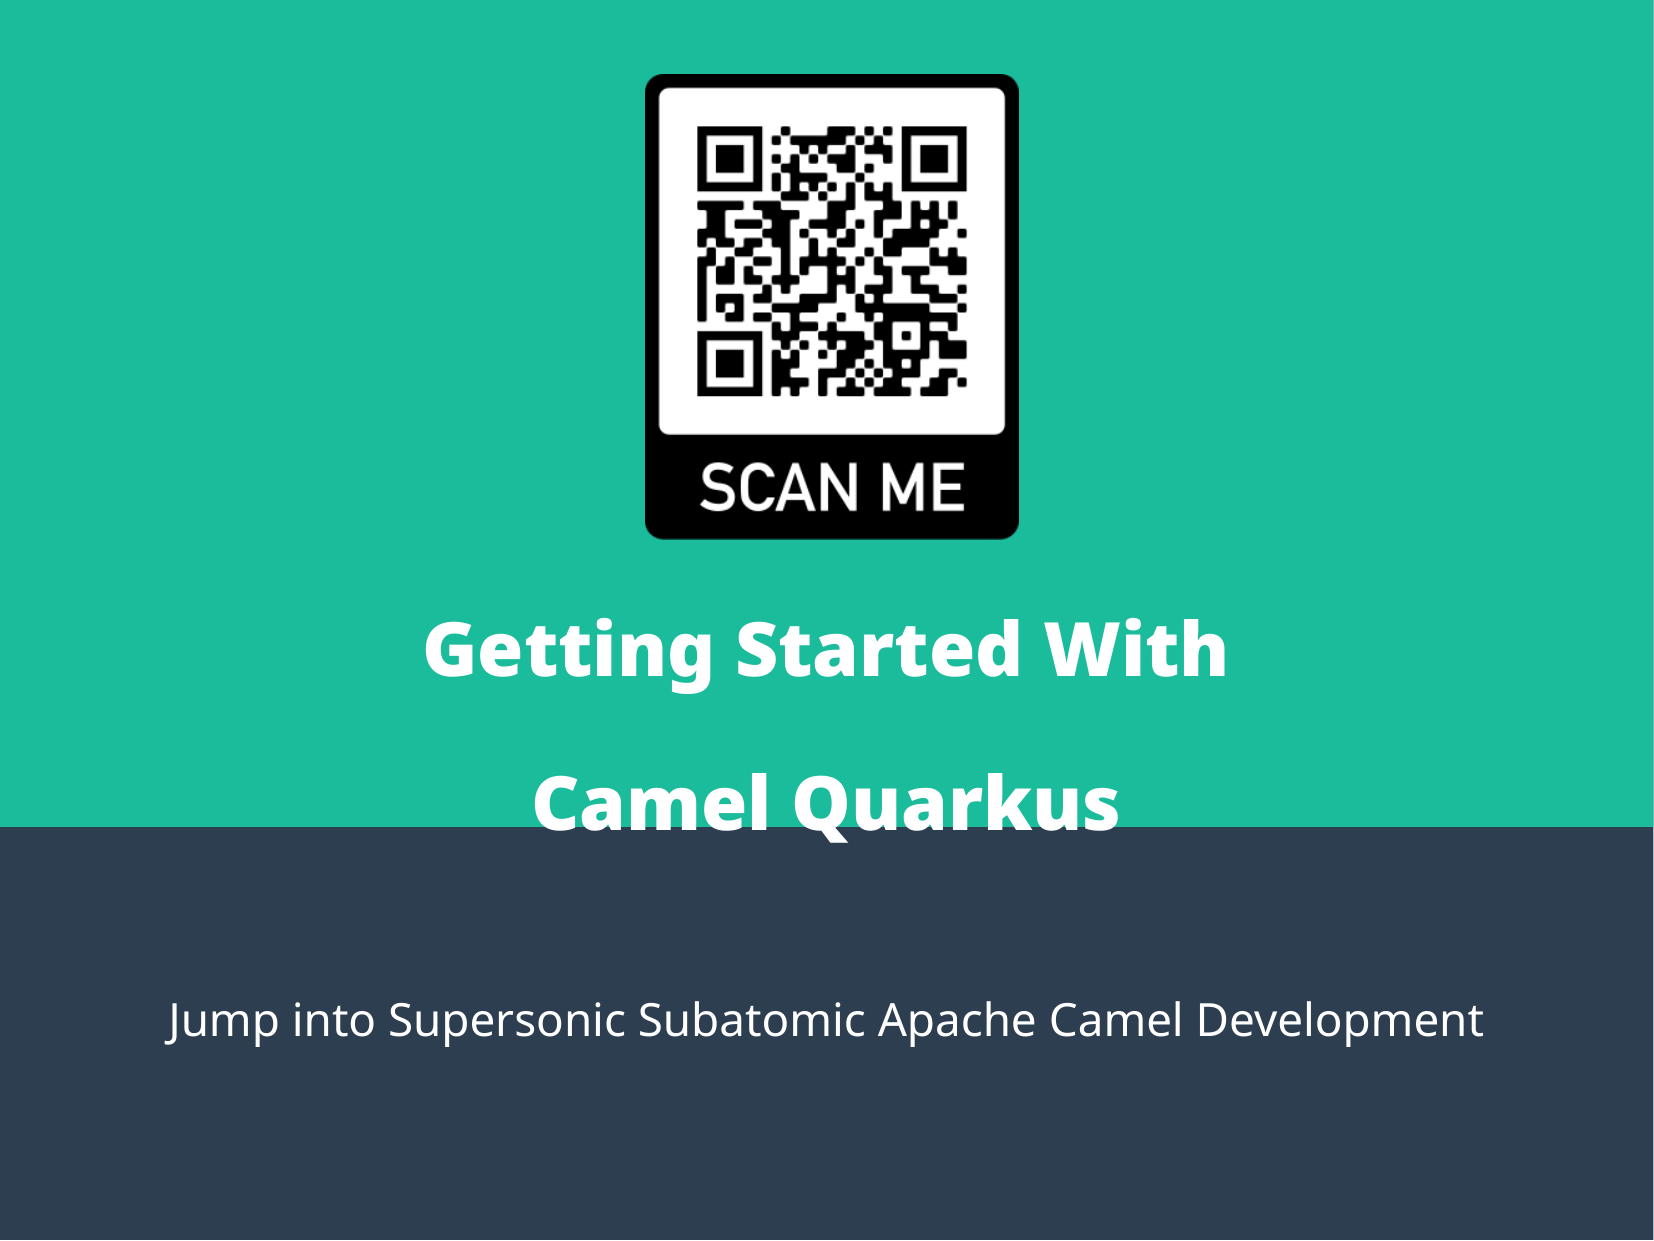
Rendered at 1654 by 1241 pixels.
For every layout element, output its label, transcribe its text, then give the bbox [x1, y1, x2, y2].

picture [645, 74, 1019, 541]
subtitle Jump into Supersonic Subatomic Apache Camel Development [59, 856, 1595, 1182]
title Getting Started With Camel Quarkus [59, 589, 1595, 808]
